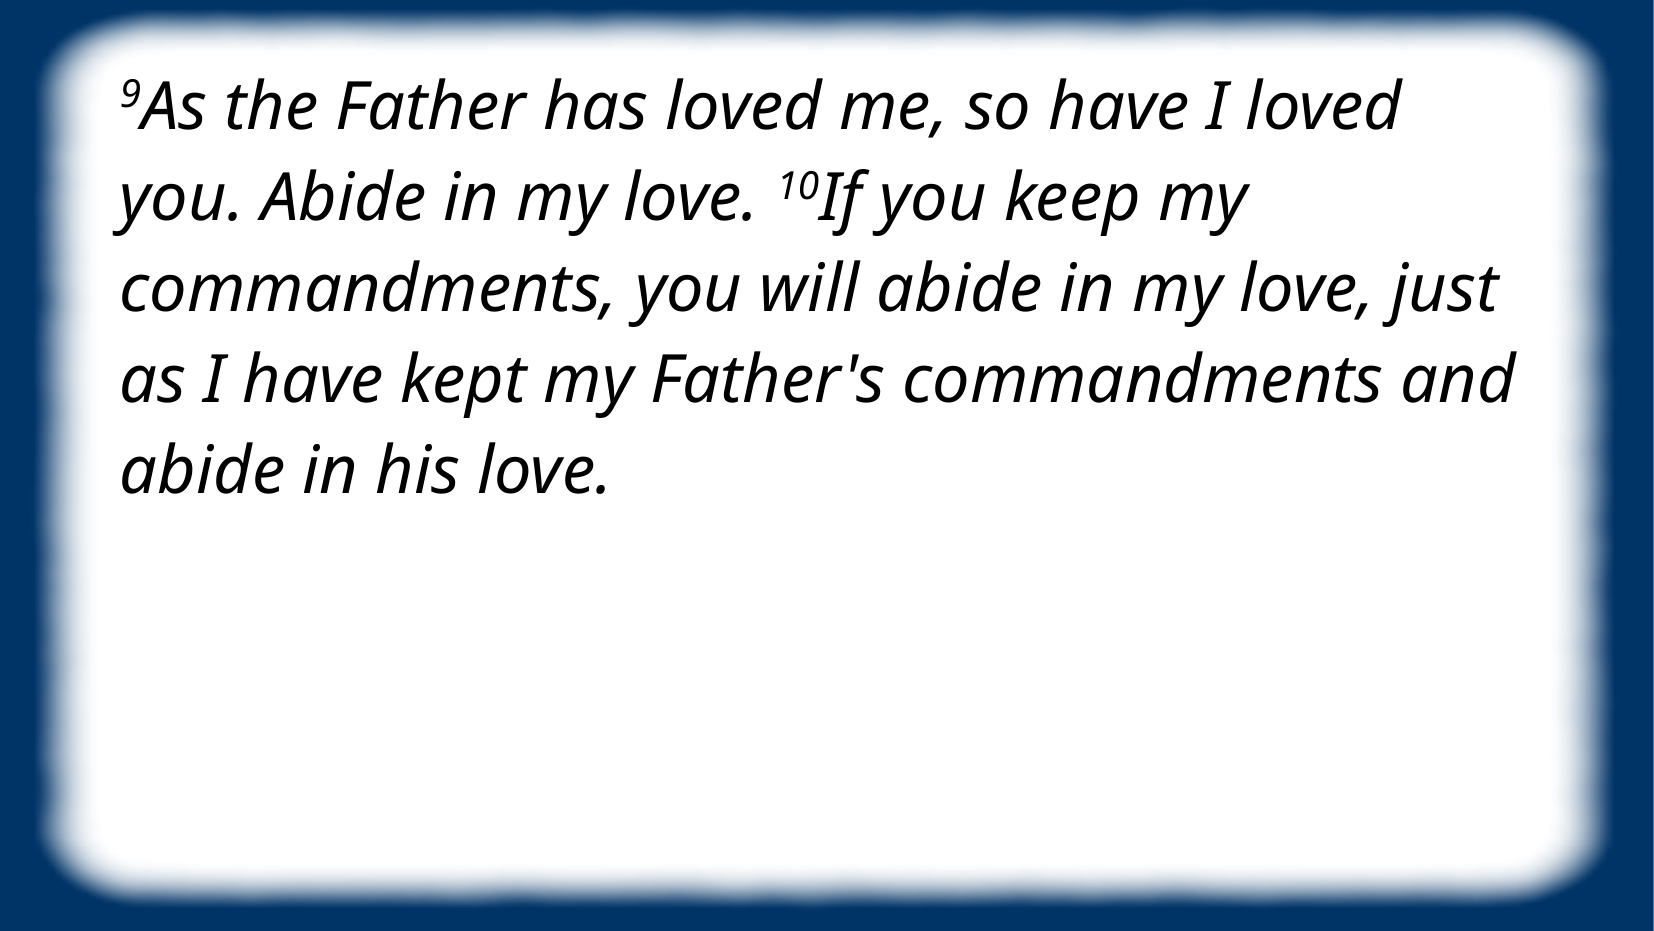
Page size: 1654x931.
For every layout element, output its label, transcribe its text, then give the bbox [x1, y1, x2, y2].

text_box 9As the Father has loved me, so have I loved you. Abide in my love. 10If you keep my commandments, you will abide in my love, just as I have kept my Father's commandments and abide in his love. [105, 51, 1546, 511]
picture [0, 0, 1654, 931]
